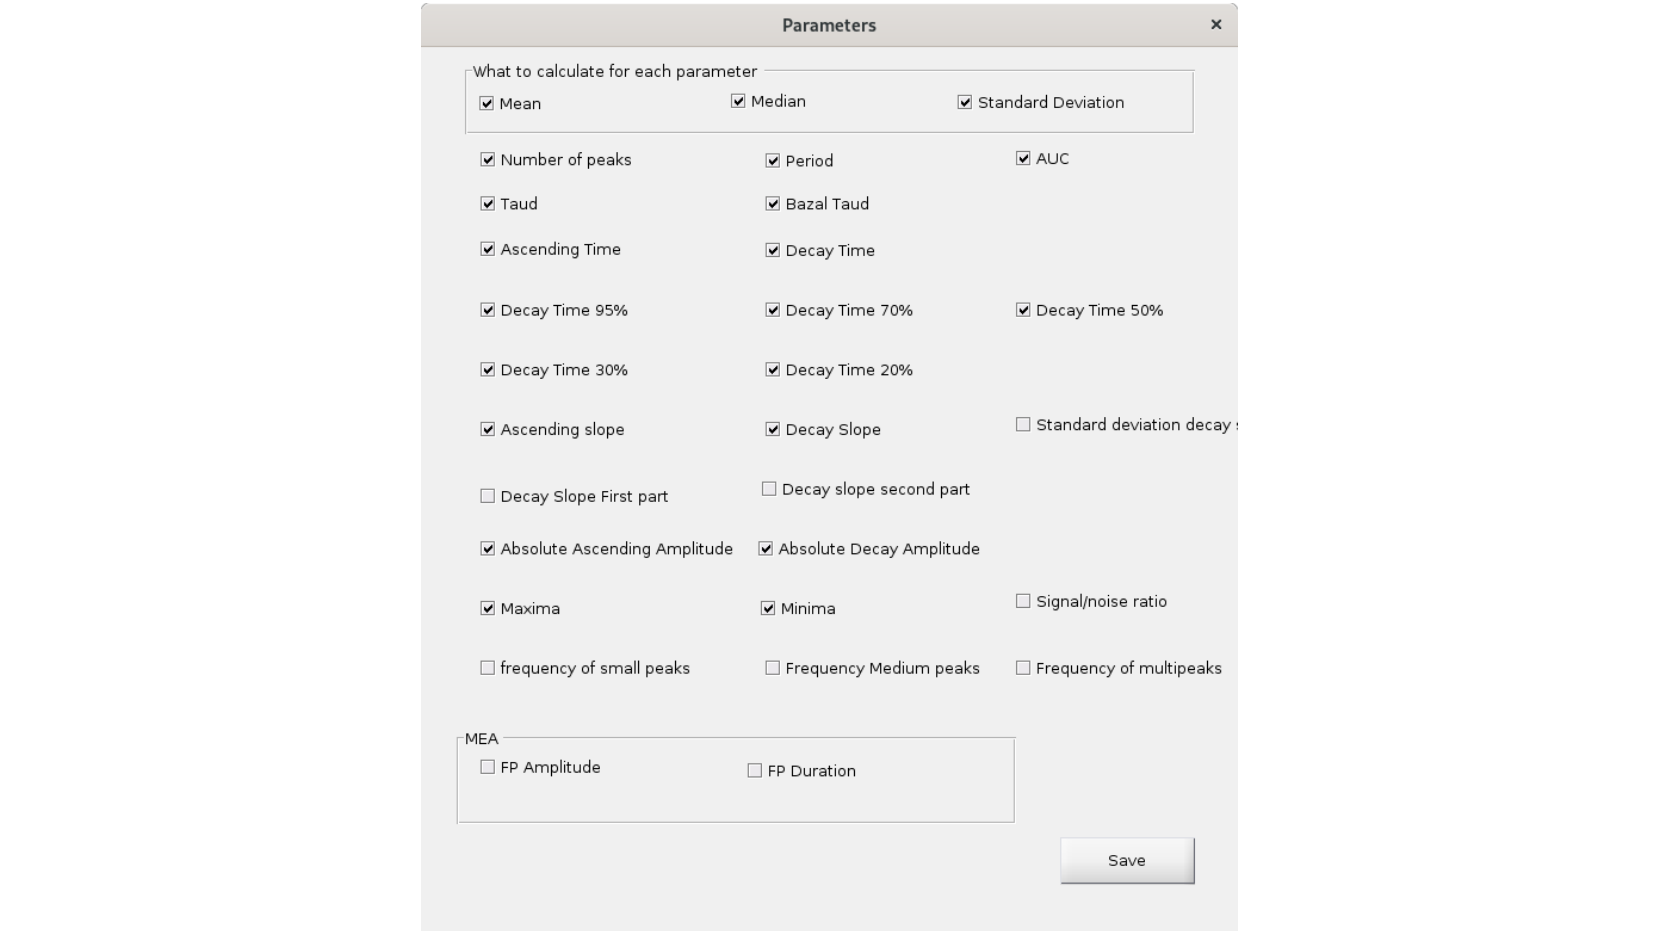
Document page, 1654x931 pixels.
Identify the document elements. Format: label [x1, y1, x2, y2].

picture [421, 3, 1238, 931]
